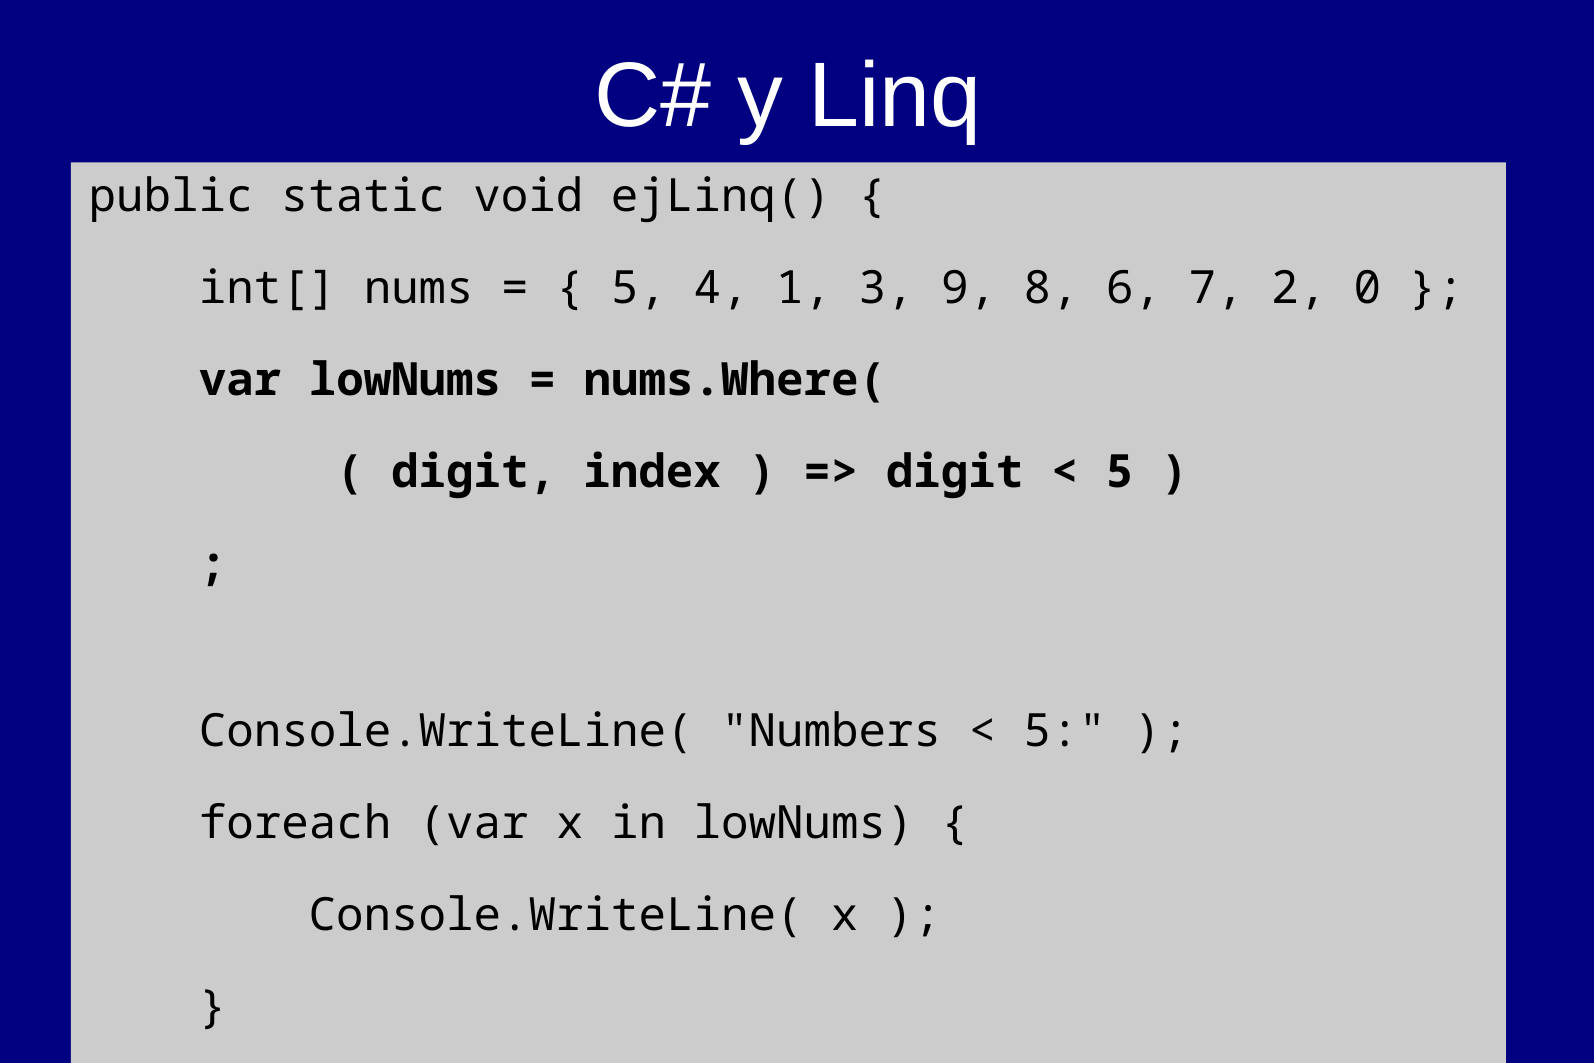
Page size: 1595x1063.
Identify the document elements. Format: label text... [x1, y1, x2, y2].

title C# y Linq [70, 29, 1506, 161]
list public static void ejLinq() { int[] nums = { 5, 4, 1, 3, 9, 8, 6, 7, 2, 0 }; var lowNums = nums.Where( ( digit, index ) => digit < 5 ) ; Console.WriteLine( "Numbers < 5:" ); foreach (var x in lowNums) { Console.WriteLine( x ); } } [70, 162, 1506, 1047]
